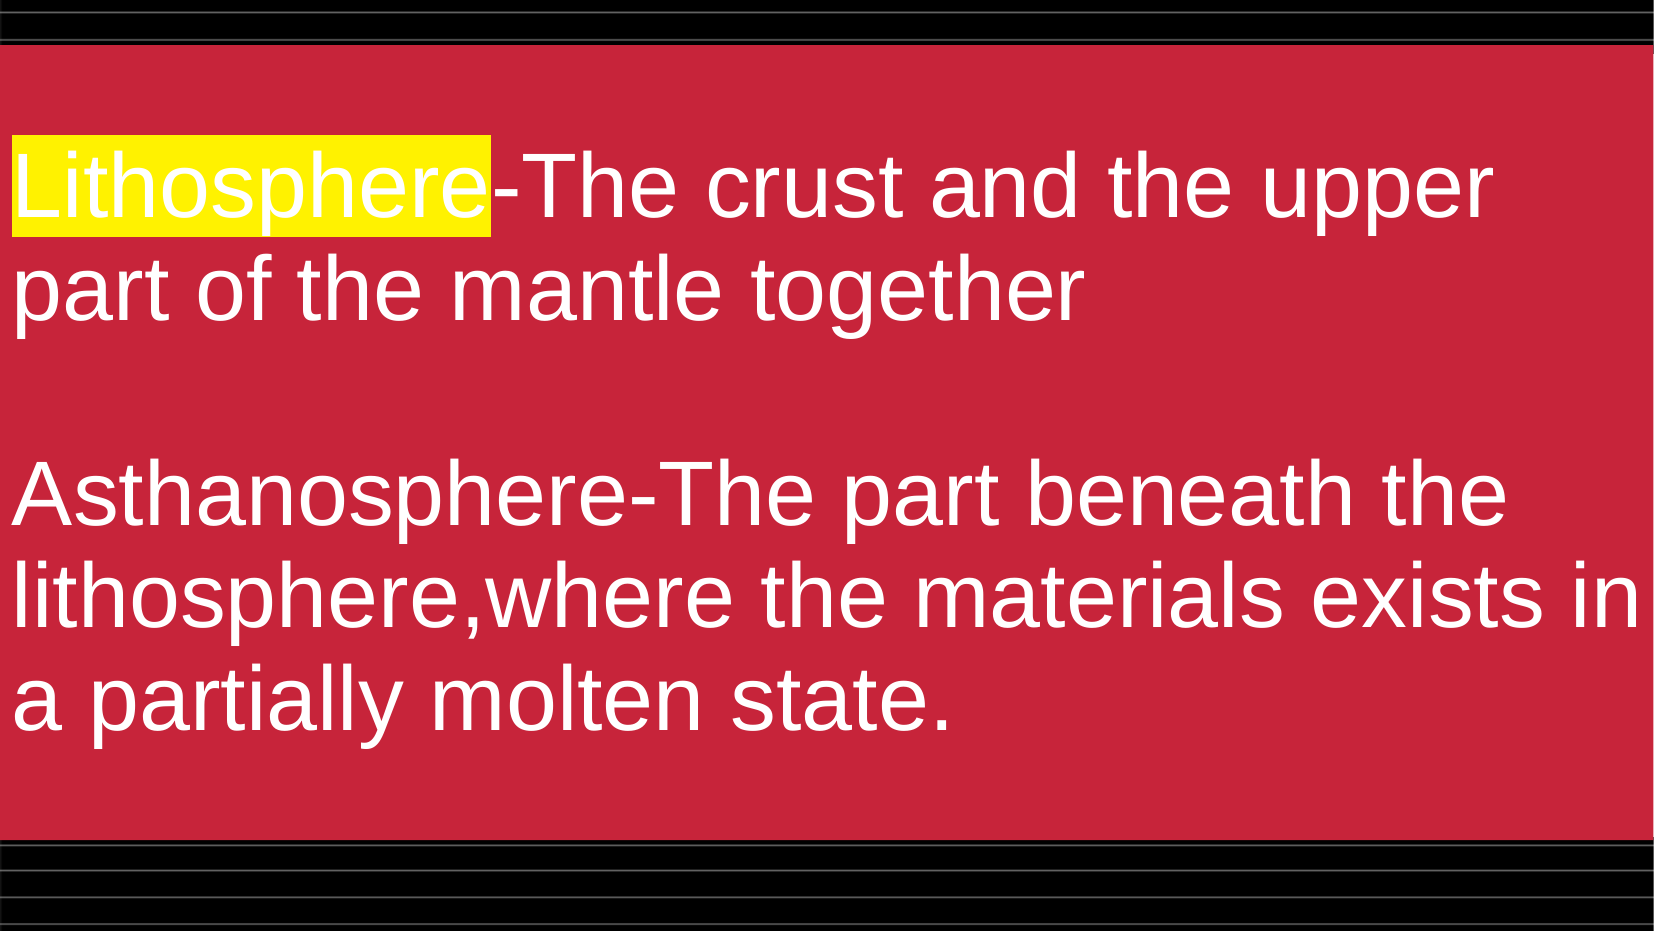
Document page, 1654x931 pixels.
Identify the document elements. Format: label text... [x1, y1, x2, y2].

picture [0, 841, 1654, 931]
title Lithosphere-The crust and the upper part of the mantle together Asthanosphere-The part beneath the lithosphere,where the materials exists in a partially molten state. [0, 45, 1654, 841]
picture [0, 0, 1654, 45]
